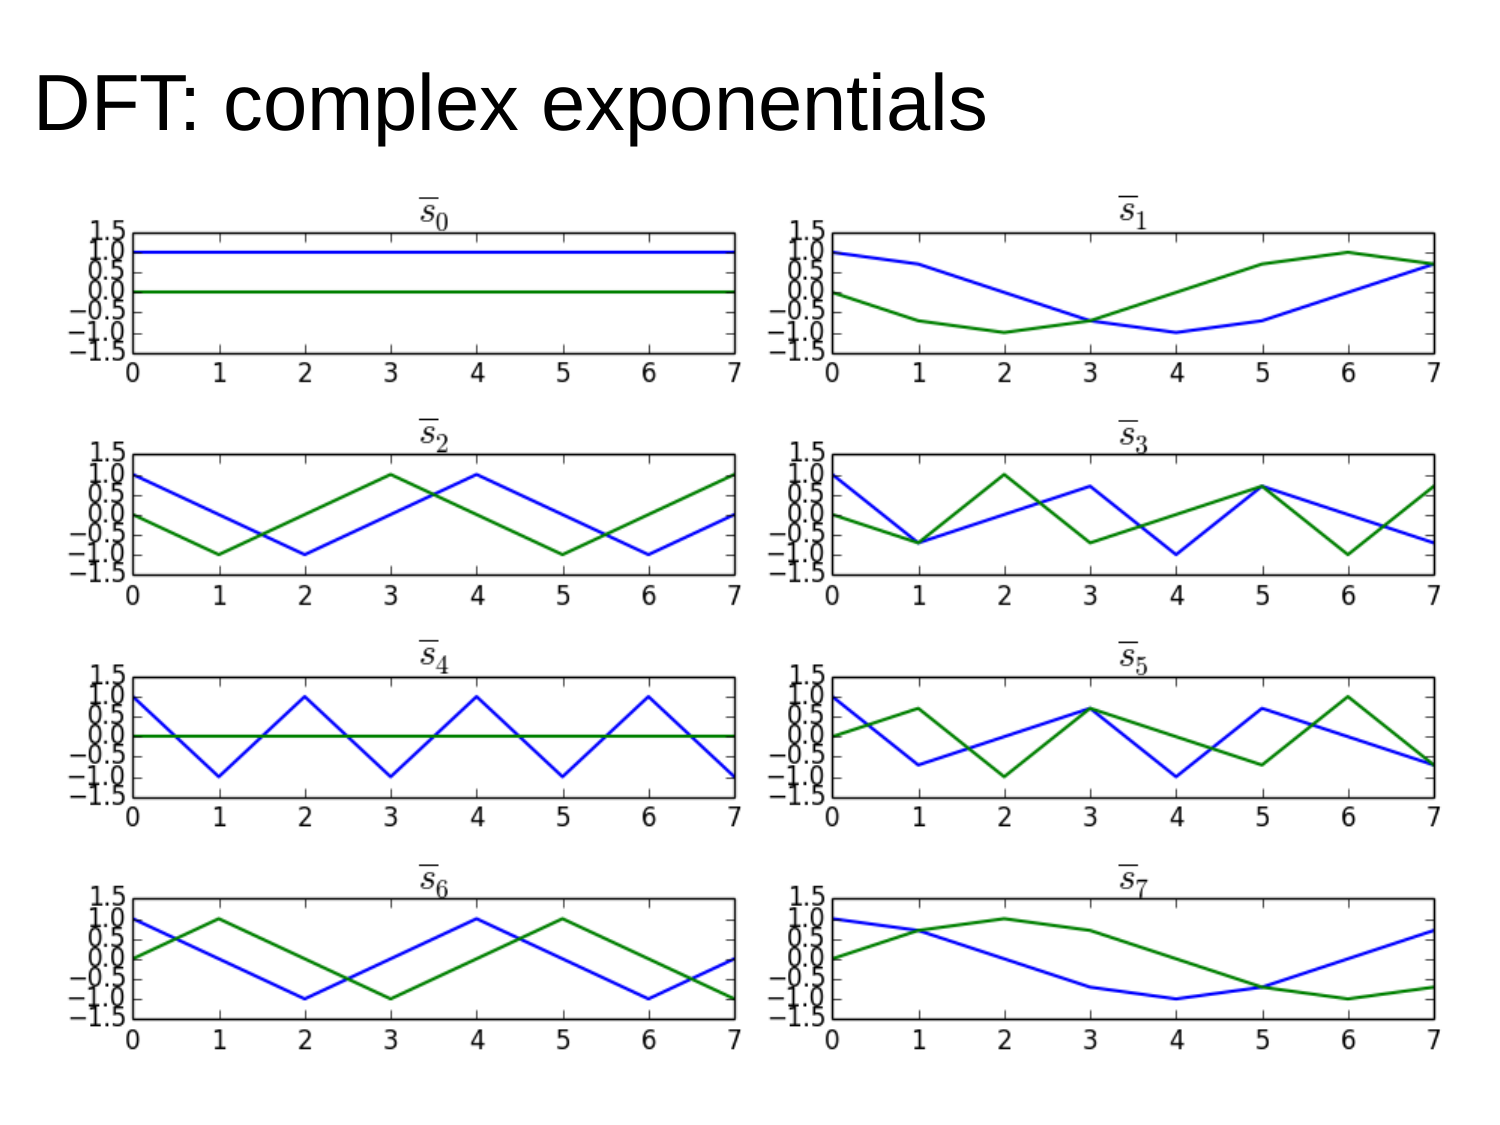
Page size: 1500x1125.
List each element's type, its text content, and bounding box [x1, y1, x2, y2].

title DFT: complex exponentials [33, 9, 1384, 197]
picture [41, 164, 1467, 1080]
